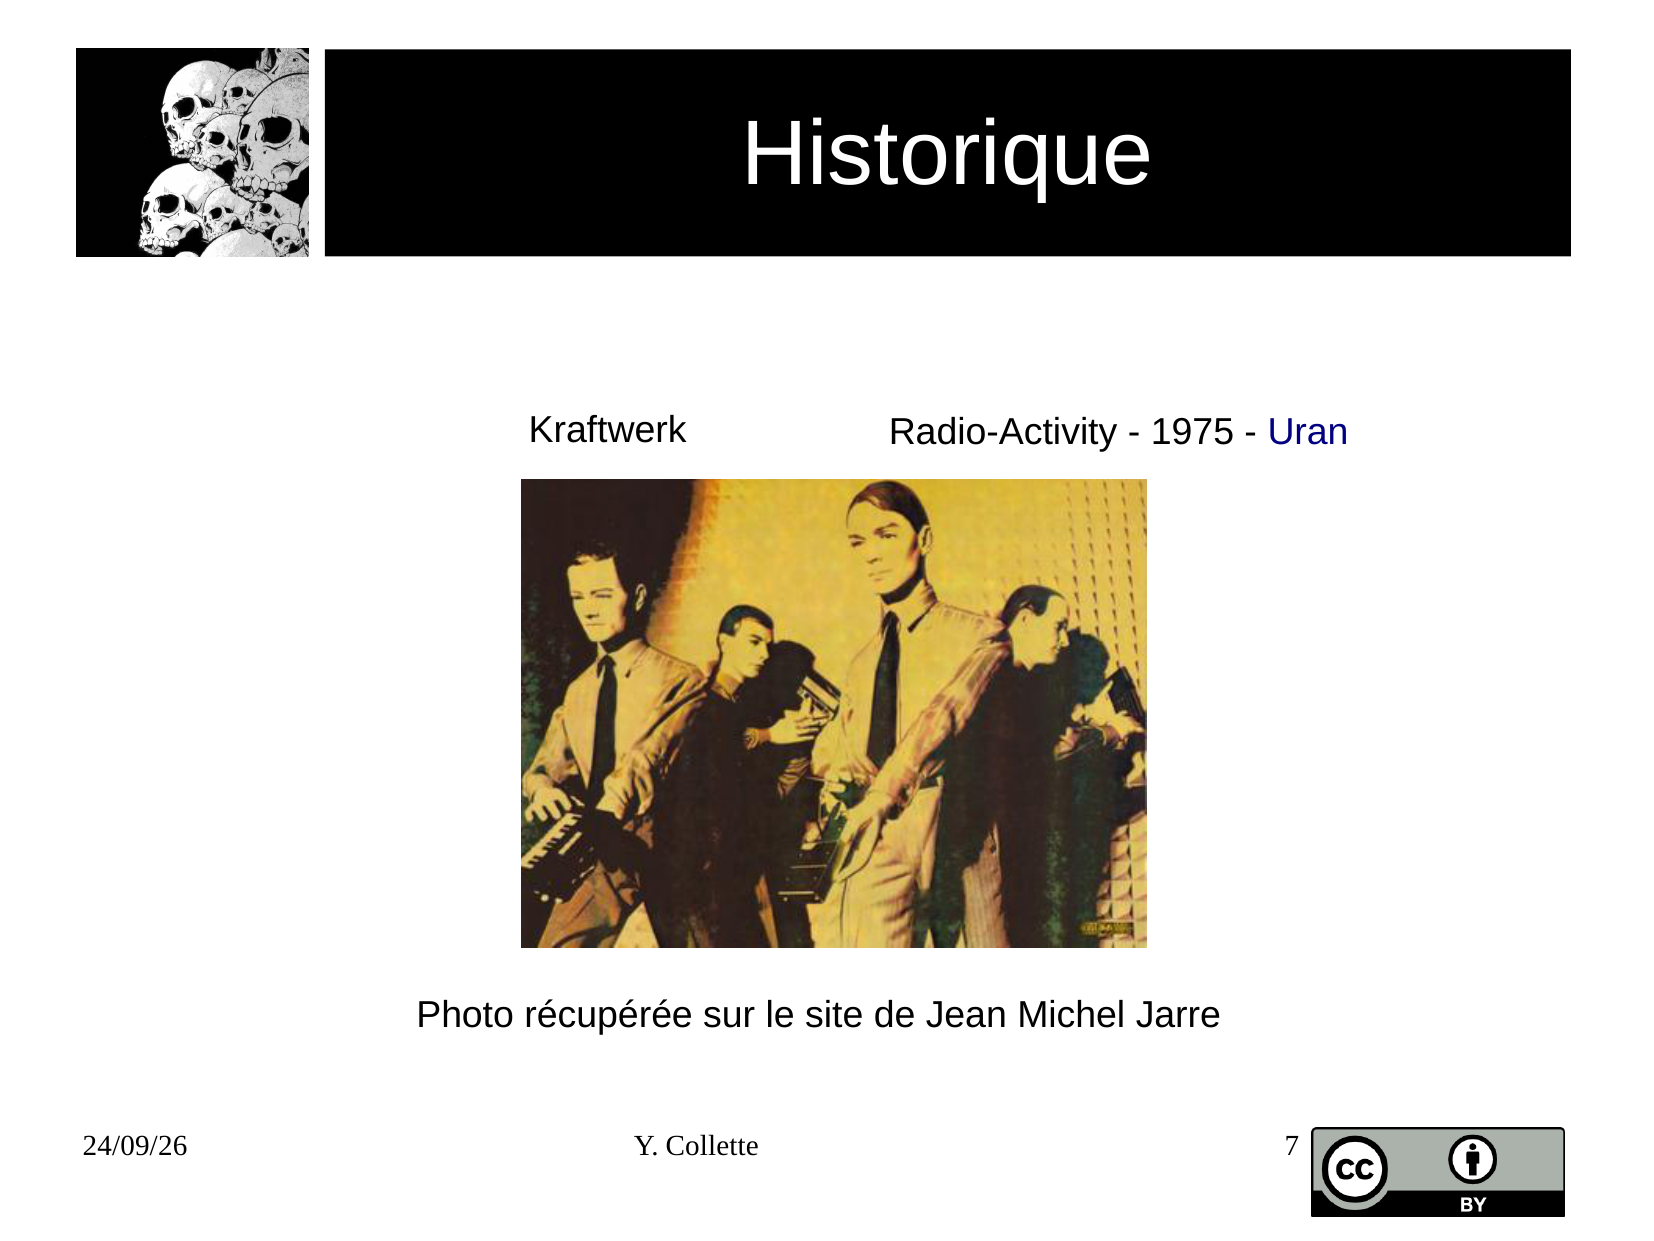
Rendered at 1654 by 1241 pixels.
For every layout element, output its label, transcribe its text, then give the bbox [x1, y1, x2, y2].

picture [521, 479, 1147, 949]
text_box Radio-Activity - 1975 - Uran [874, 403, 1406, 460]
text_box Kraftwerk [513, 401, 721, 459]
title Historique [324, 49, 1571, 257]
picture [76, 48, 309, 257]
picture [1311, 1127, 1565, 1217]
text_box Photo récupérée sur le site de Jean Michel Jarre [401, 986, 1288, 1044]
